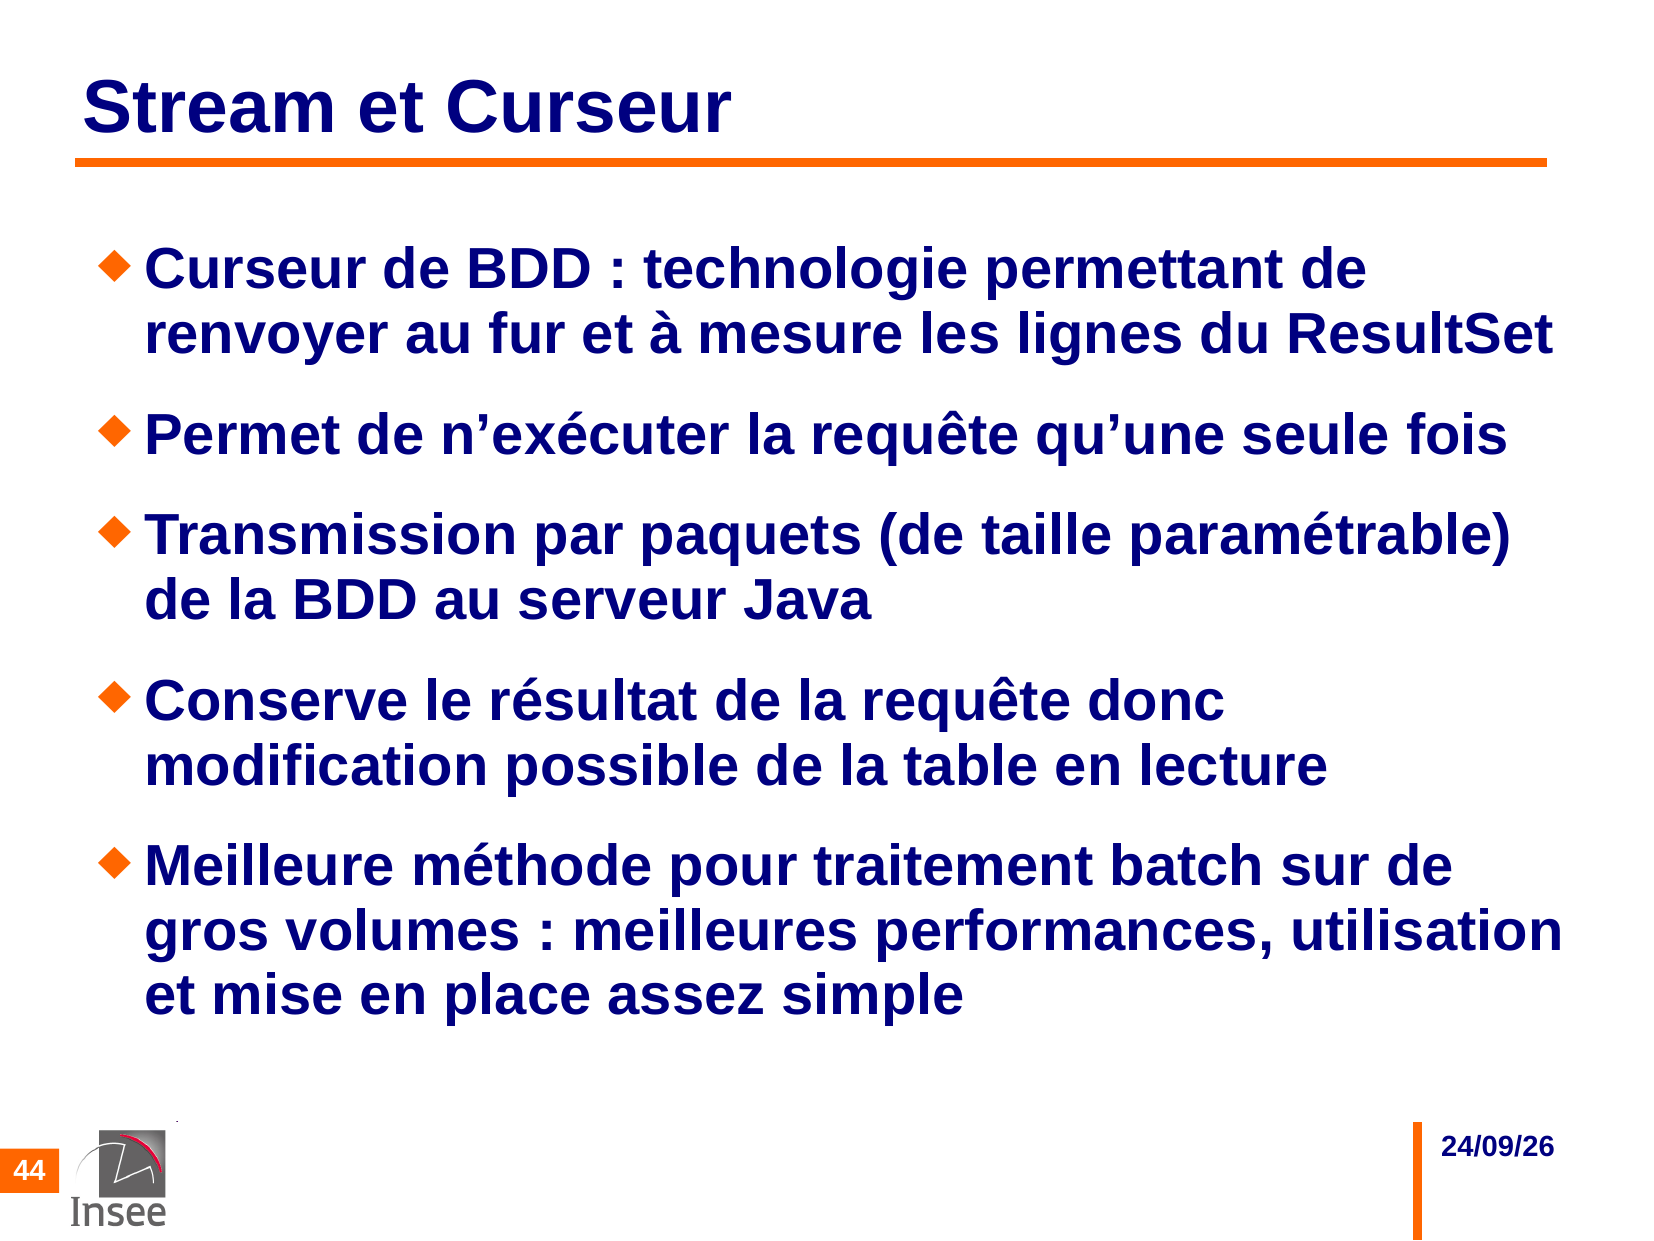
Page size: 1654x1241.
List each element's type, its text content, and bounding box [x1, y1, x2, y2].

list Curseur de BDD : technologie permettant de renvoyer au fur et à mesure les lignes du ResultSet Permet de n’exécuter la requête qu’une seule fois Transmission par paquets (de taille paramétrable) de la BDD au serveur Java Conserve le résultat de la requête donc modification possible de la table en lecture Meilleure méthode pour traitement batch sur de gros volumes : meilleures performances, utilisation et mise en place assez simple [82, 236, 1571, 1075]
picture [62, 1121, 178, 1241]
title Stream et Curseur [82, 49, 1619, 163]
